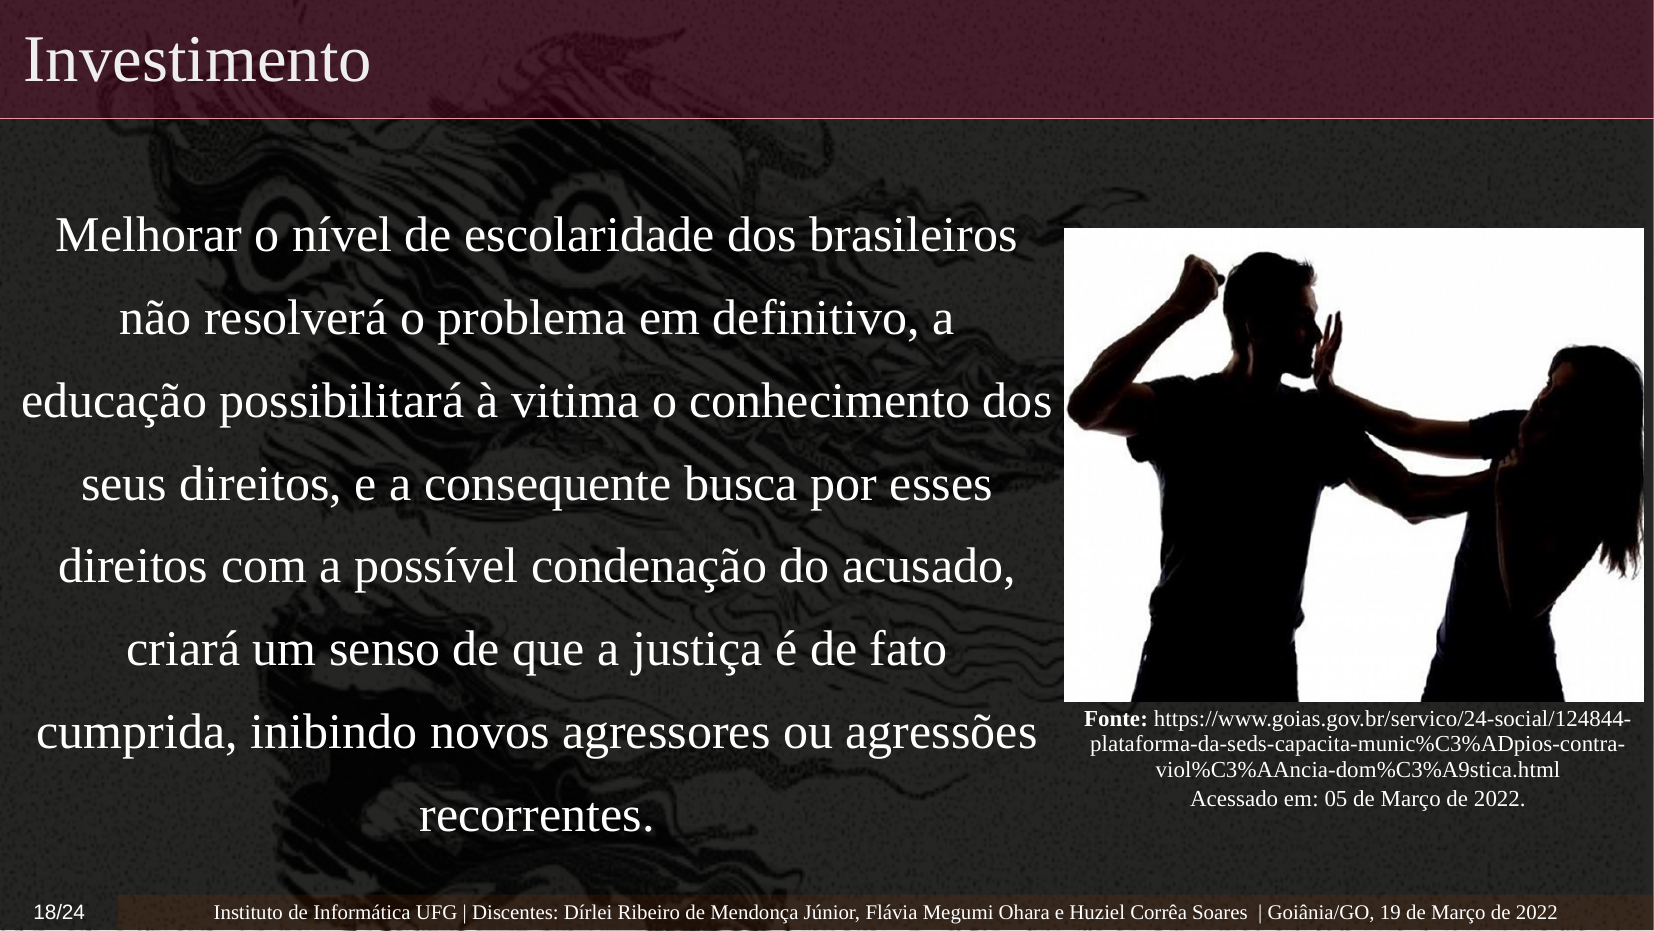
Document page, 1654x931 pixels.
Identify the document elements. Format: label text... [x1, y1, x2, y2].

text_box Fonte: https://www.goias.gov.br/servico/24-social/124844-plataforma-da-seds-capacita-munic%C3%ADpios-contra-viol%C3%AAncia-dom%C3%A9stica.html Acessado em: 05 de Março de 2022. [1062, 708, 1654, 810]
text_box Melhorar o nível de escolaridade dos brasileiros não resolverá o problema em definitivo, a educação possibilitará à vitima o conhecimento dos seus direitos, e a consequente busca por esses direitos com a possível condenação do acusado, criará um senso de que a justiça é de fato cumprida, inibindo novos agressores ou agressões recorrentes. [5, 124, 1069, 898]
title Investimento [0, 0, 1654, 119]
picture [1069, 228, 1644, 702]
